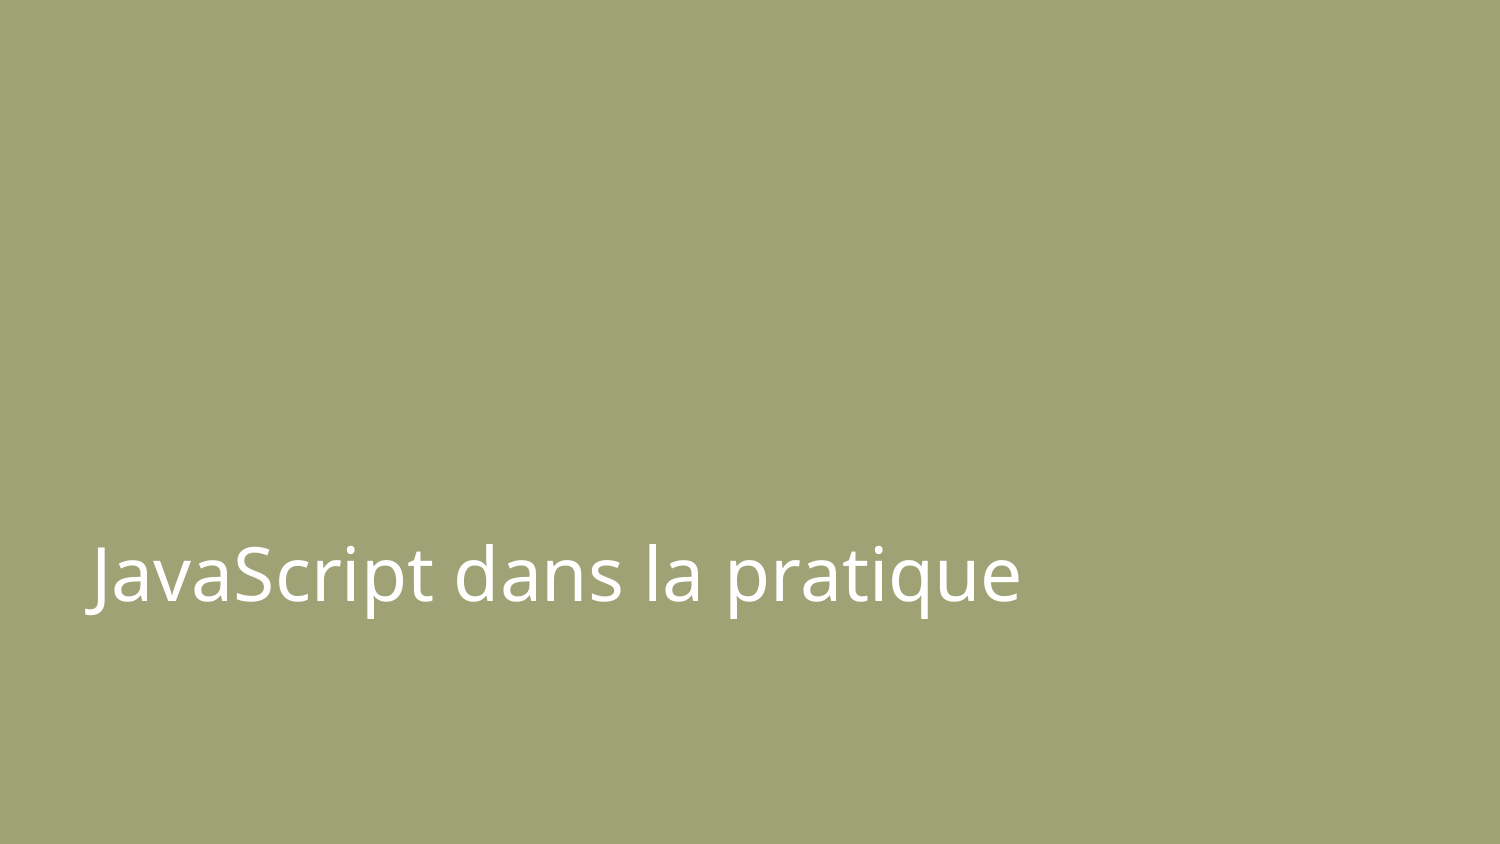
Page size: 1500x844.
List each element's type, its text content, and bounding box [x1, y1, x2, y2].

text_box JavaScript dans la pratique [76, 488, 1341, 655]
